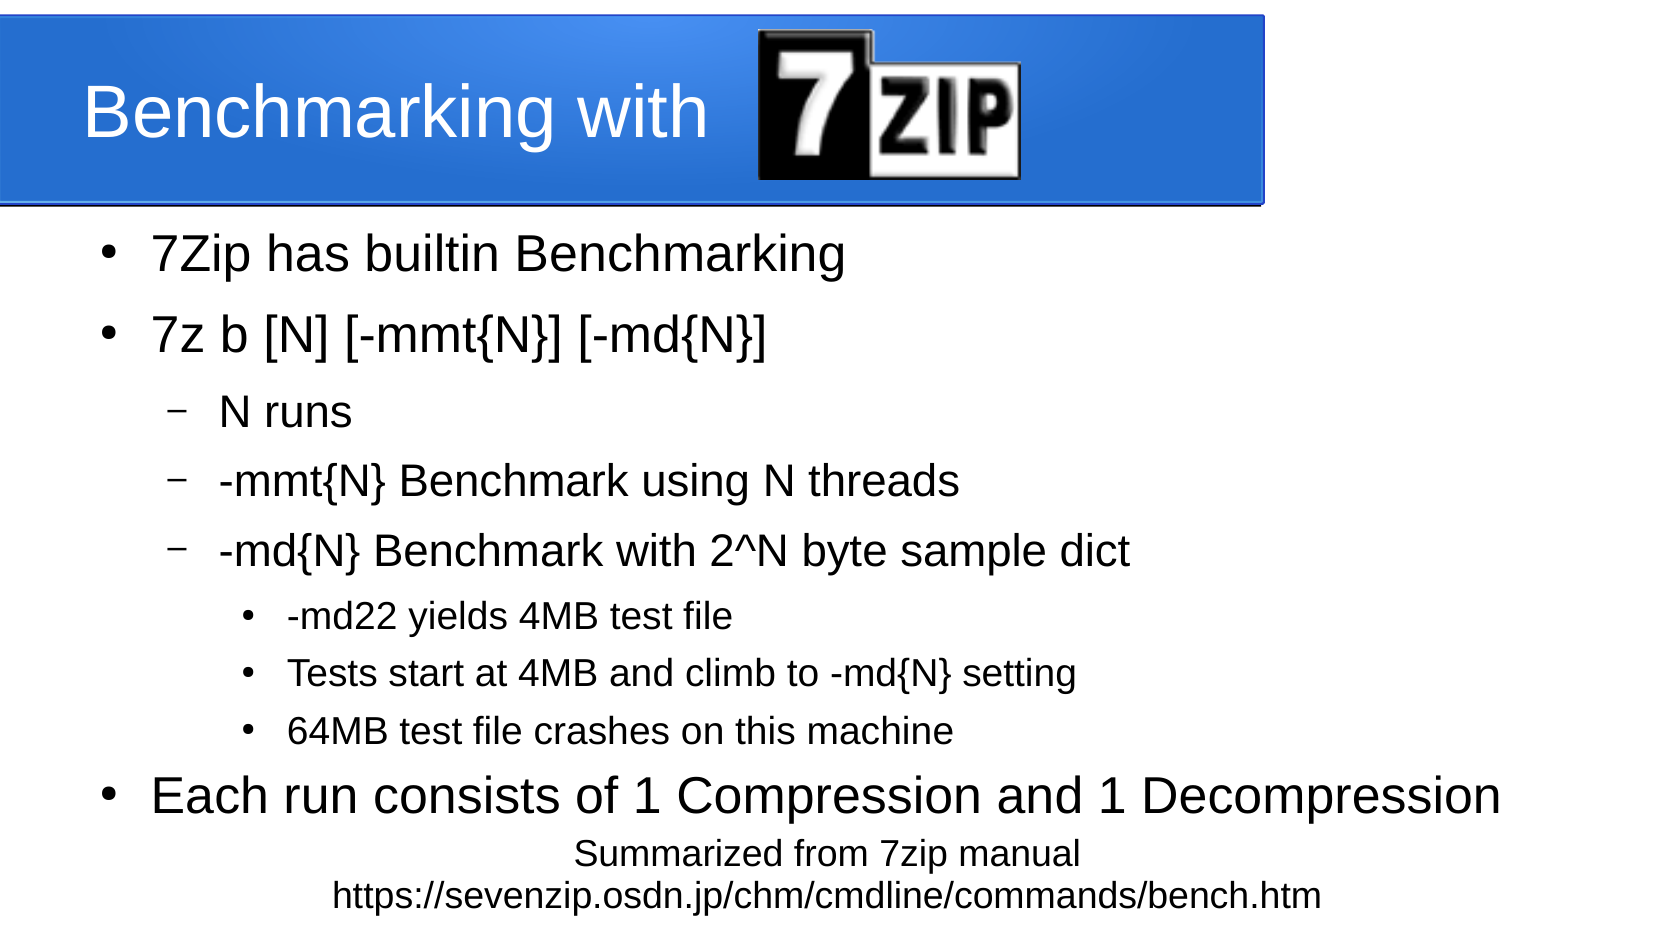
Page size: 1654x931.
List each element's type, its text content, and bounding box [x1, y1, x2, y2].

list 7Zip has builtin Benchmarking 7z b [N] [-mmt{N}] [-md{N}] N runs -mmt{N} Benchmark using N threads -md{N} Benchmark with 2^N byte sample dict -md22 yields 4MB test file Tests start at 4MB and climb to -md{N} setting 64MB test file crashes on this machine Each run consists of 1 Compression and 1 Decompression [82, 224, 1571, 826]
title Benchmarking with [82, 35, 1235, 189]
text_box Summarized from 7zip manual https://sevenzip.osdn.jp/chm/cmdline/commands/bench.htm [306, 825, 1349, 924]
picture [758, 29, 1021, 181]
